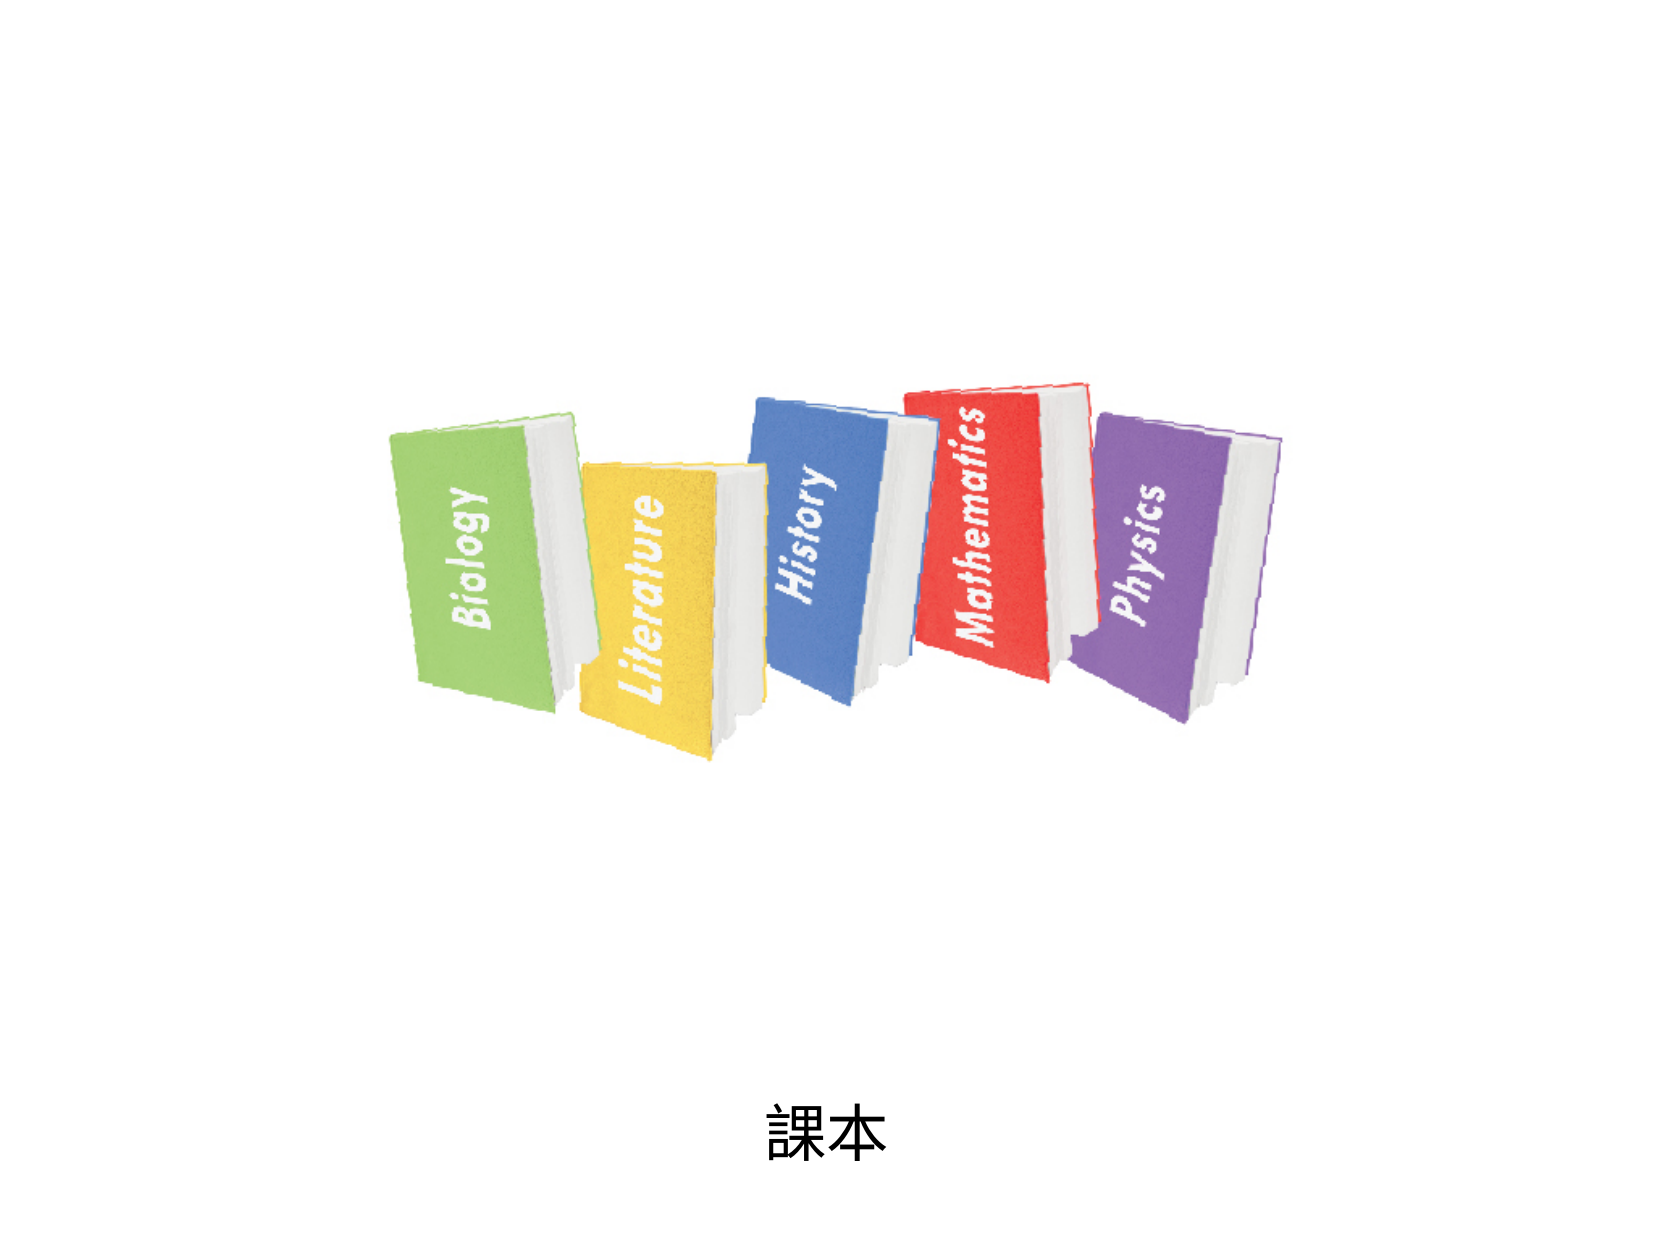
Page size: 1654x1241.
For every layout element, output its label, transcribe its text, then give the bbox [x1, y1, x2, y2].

picture [0, 0, 1654, 1241]
title 課本 [82, 1025, 1571, 1233]
